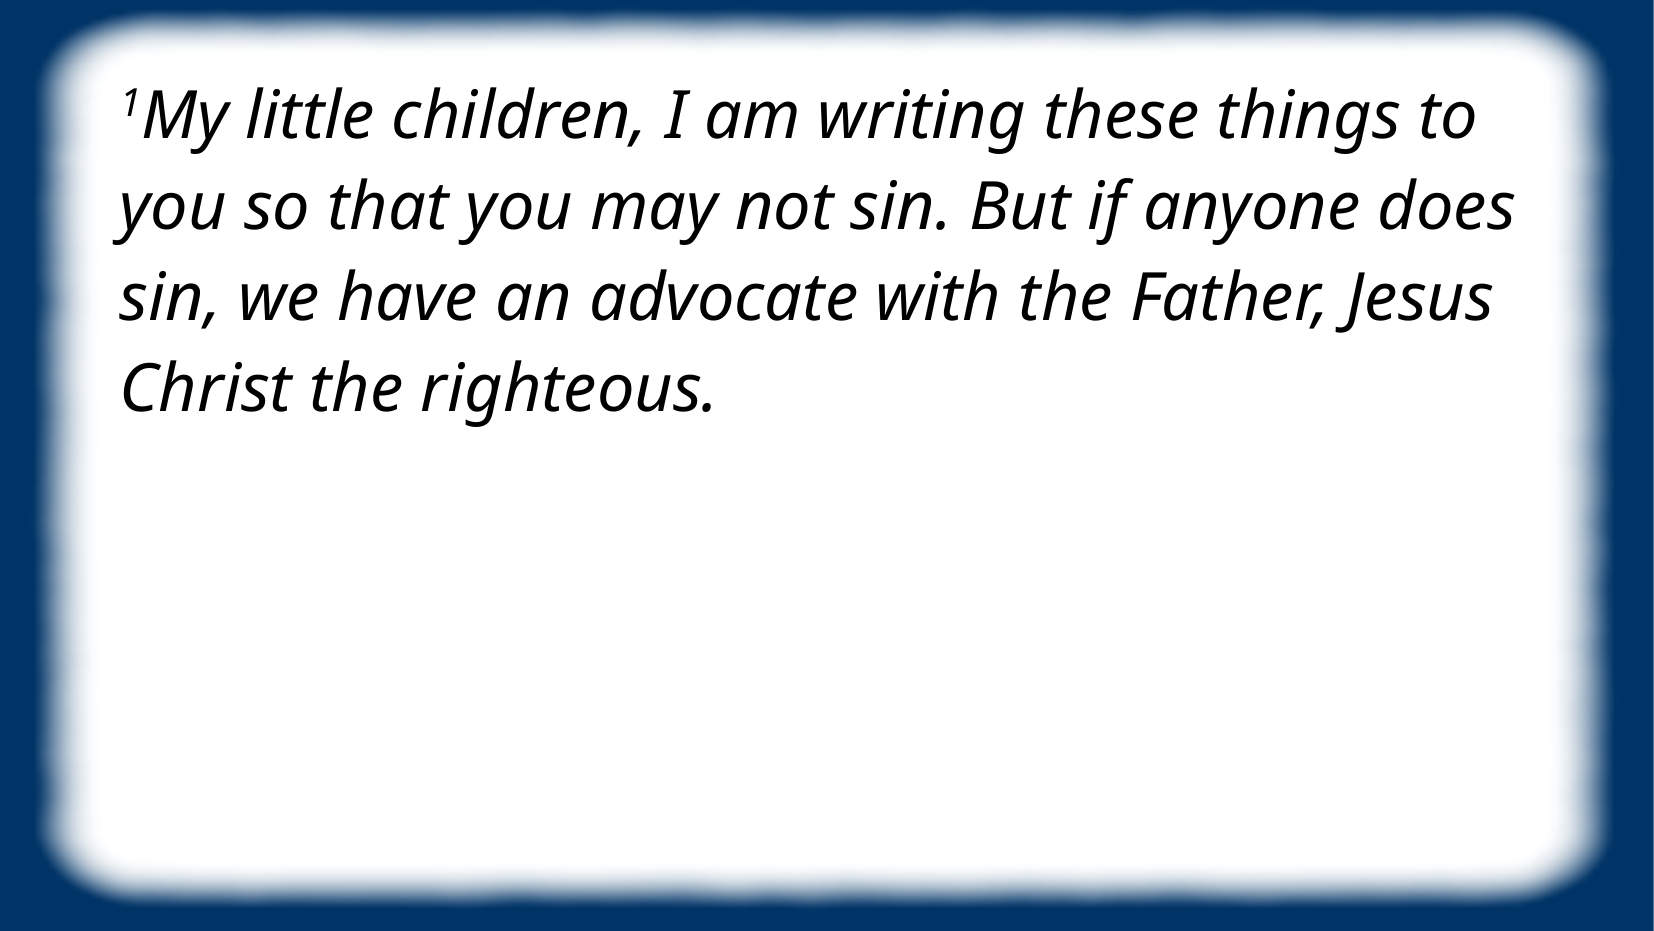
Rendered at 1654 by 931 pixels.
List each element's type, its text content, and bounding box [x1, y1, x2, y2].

picture [0, 0, 1654, 931]
text_box 1My little children, I am writing these things to you so that you may not sin. But if anyone does sin, we have an advocate with the Father, Jesus Christ the righteous. [105, 60, 1561, 430]
